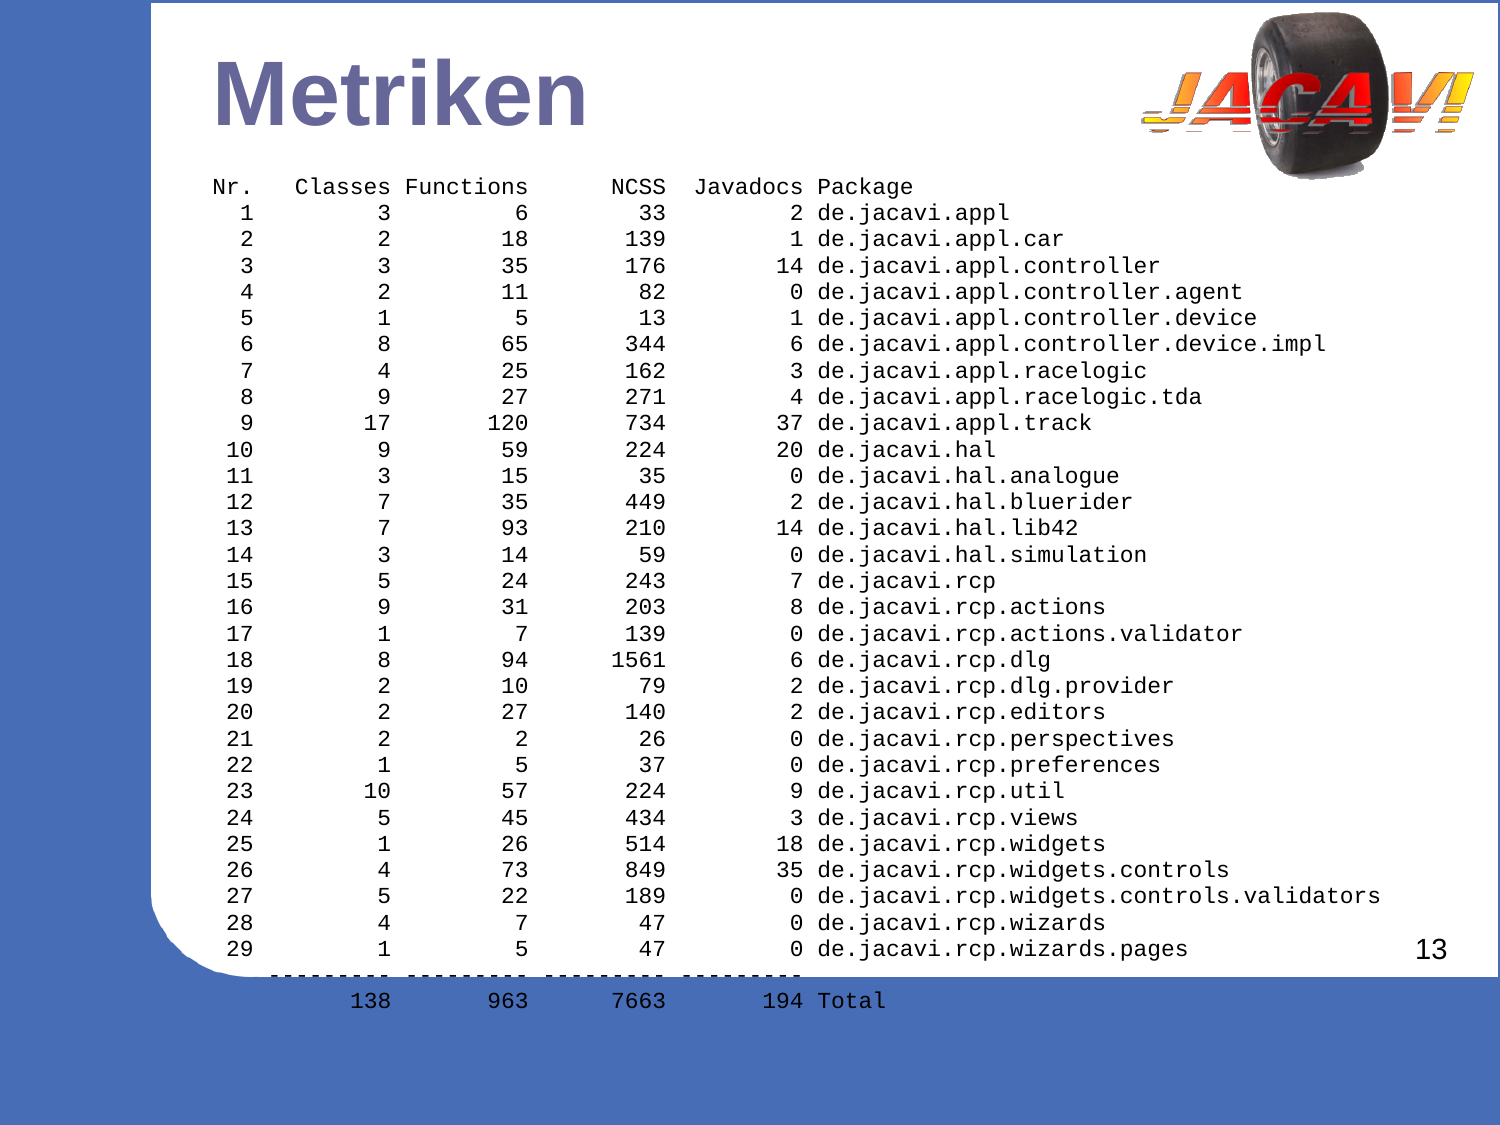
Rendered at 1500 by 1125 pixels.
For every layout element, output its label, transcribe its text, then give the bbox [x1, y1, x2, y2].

title Metriken [212, 32, 1447, 156]
list Nr. Classes Functions NCSS Javadocs Package 1 3 6 33 2 de.jacavi.appl 2 2 18 139 1 de.jacavi.appl.car 3 3 35 176 14 de.jacavi.appl.controller 4 2 11 82 0 de.jacavi.appl.controller.agent 5 1 5 13 1 de.jacavi.appl.controller.device 6 8 65 344 6 de.jacavi.appl.controller.device.impl 7 4 25 162 3 de.jacavi.appl.racelogic 8 9 27 271 4 de.jacavi.appl.racelogic.tda 9 17 120 734 37 de.jacavi.appl.track 10 9 59 224 20 de.jacavi.hal 11 3 15 35 0 de.jacavi.hal.analogue 12 7 35 449 2 de.jacavi.hal.bluerider 13 7 93 210 14 de.jacavi.hal.lib42 14 3 14 59 0 de.jacavi.hal.simulation 15 5 24 243 7 de.jacavi.rcp 16 9 31 203 8 de.jacavi.rcp.actions 17 1 7 139 0 de.jacavi.rcp.actions.validator 18 8 94 1561 6 de.jacavi.rcp.dlg 19 2 10 79 2 de.jacavi.rcp.dlg.provider 20 2 27 140 2 de.jacavi.rcp.editors 21 2 2 26 0 de.jacavi.rcp.perspectives 22 1 5 37 0 de.jacavi.rcp.preferences 23 10 57 224 9 de.jacavi.rcp.util 24 5 45 434 3 de.jacavi.rcp.views 25 1 26 514 18 de.jacavi.rcp.widgets 26 4 73 849 35 de.jacavi.rcp.widgets.controls 27 5 22 189 0 de.jacavi.rcp.widgets.controls.validators 28 4 7 47 0 de.jacavi.rcp.wizards 29 1 5 47 0 de.jacavi.rcp.wizards.pages --------- --------- --------- --------- 138 963 7663 194 Total [212, 174, 1448, 992]
picture [0, 0, 1500, 1125]
